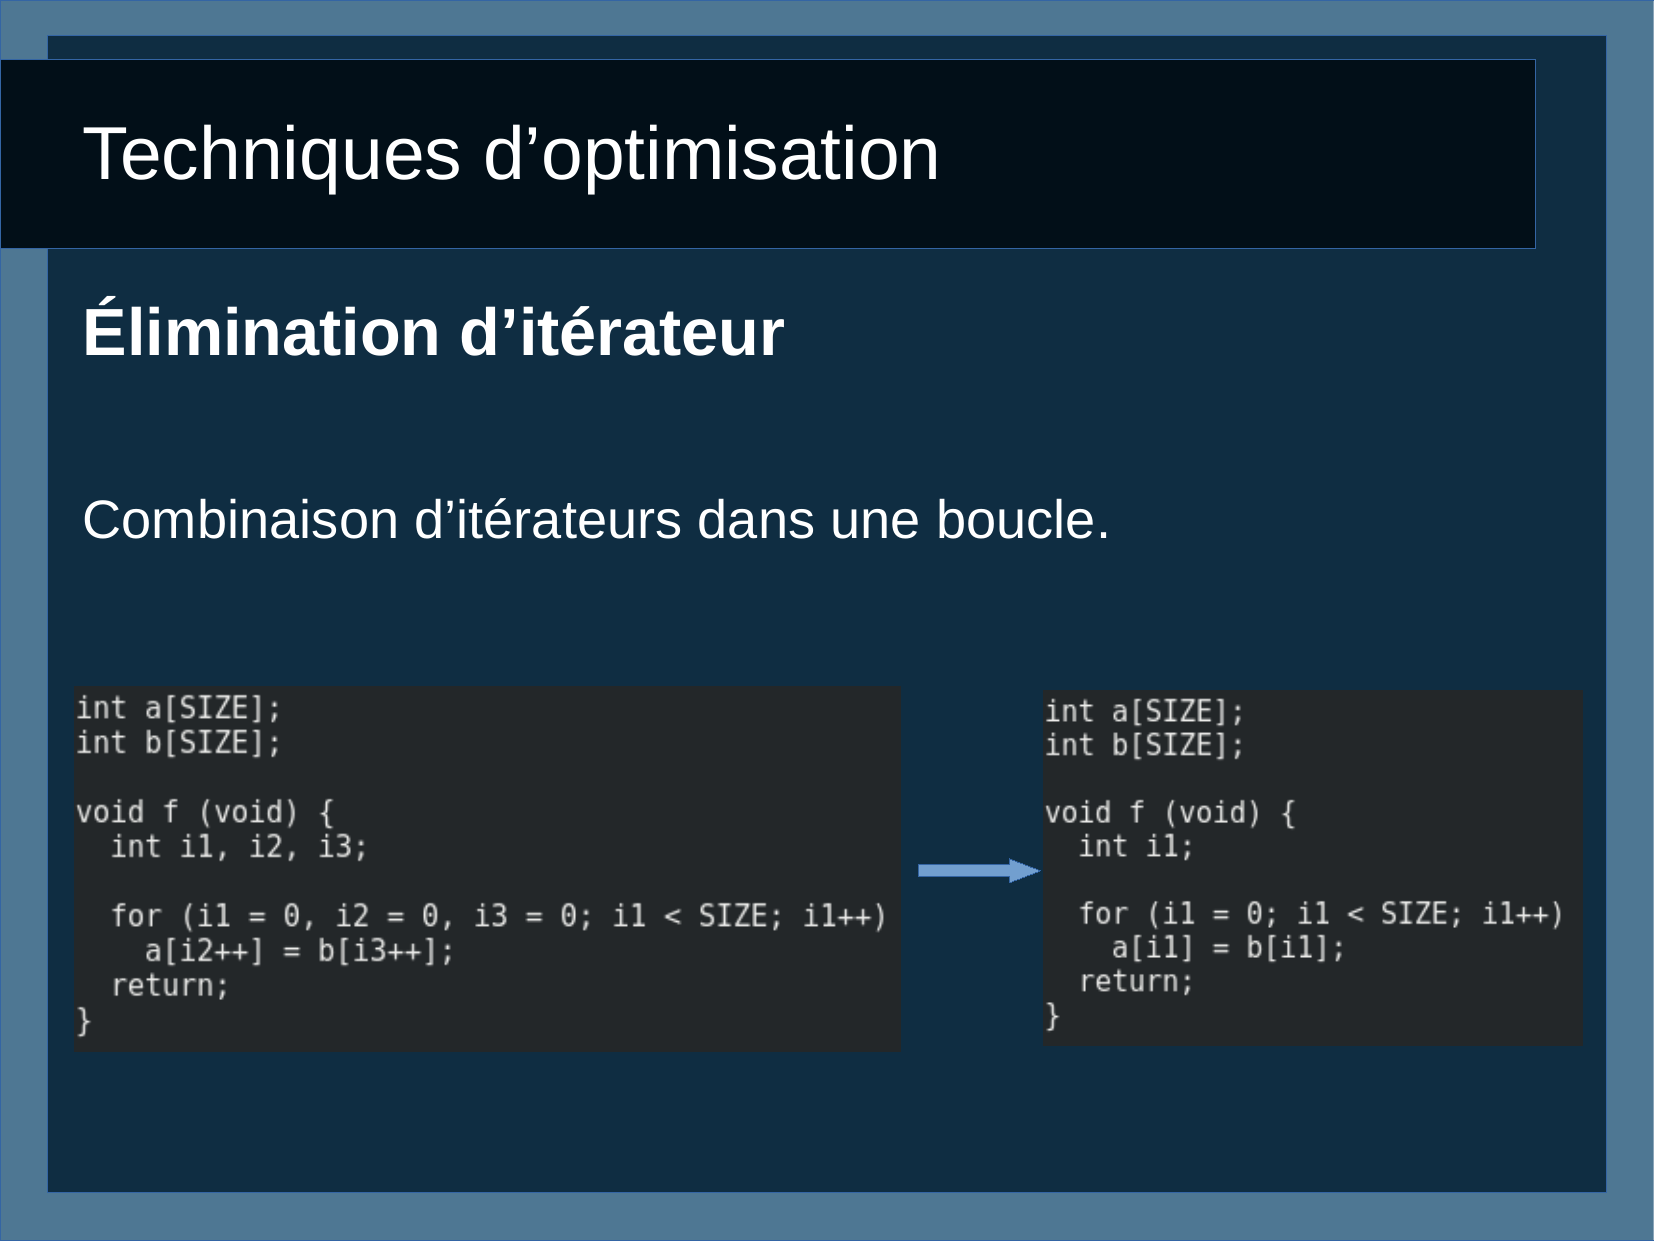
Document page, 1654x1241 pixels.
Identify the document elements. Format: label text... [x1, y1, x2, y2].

list Élimination d’itérateur Combinaison d’itérateurs dans une boucle. [82, 295, 1571, 1015]
text_box [918, 858, 1041, 883]
picture [1043, 690, 1583, 1046]
picture [74, 686, 901, 1052]
title Techniques d’optimisation [82, 94, 1264, 213]
